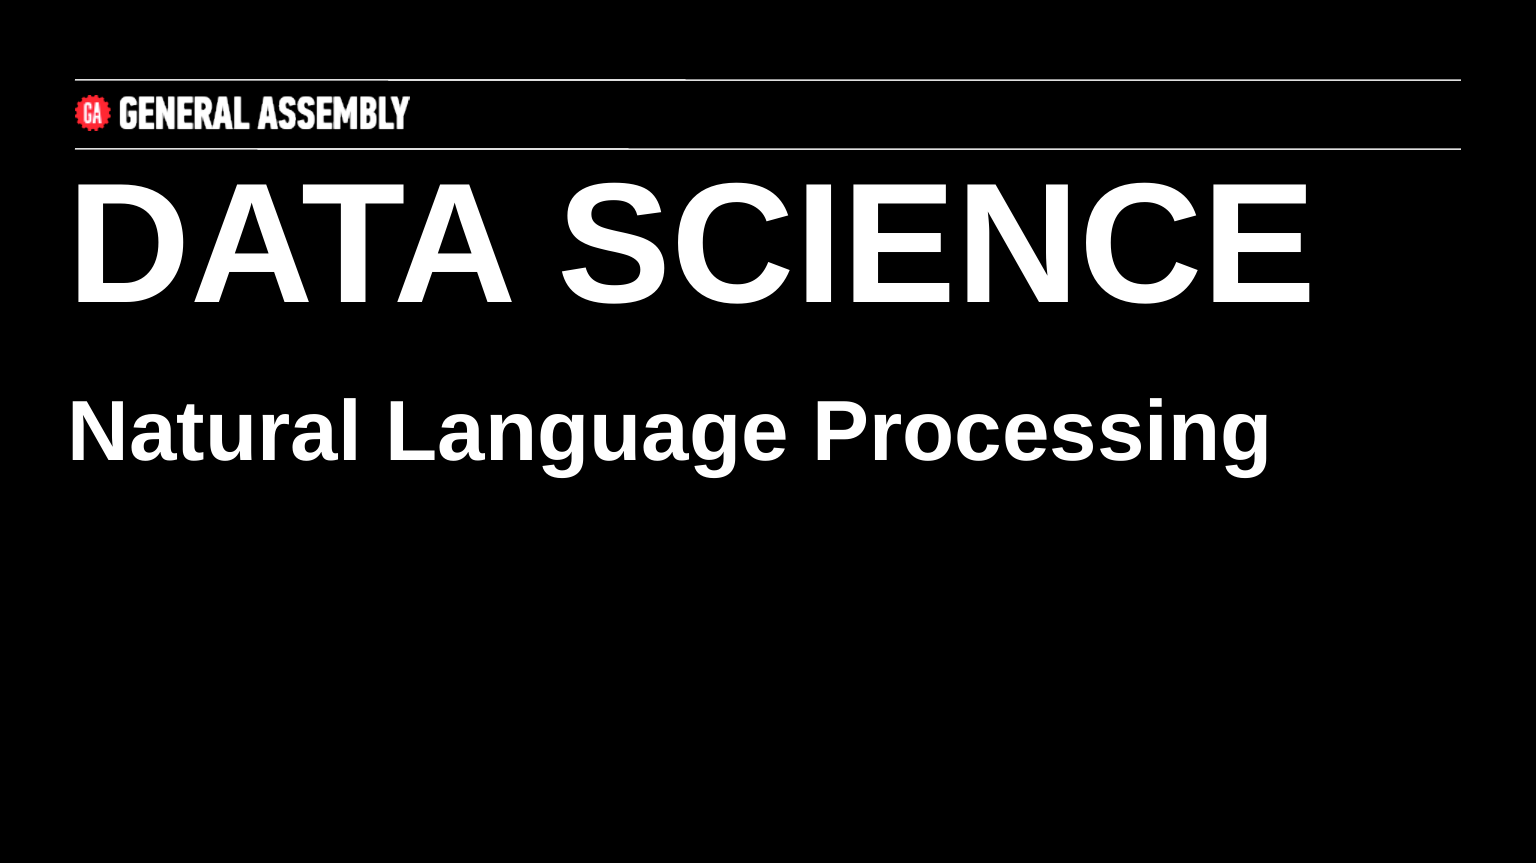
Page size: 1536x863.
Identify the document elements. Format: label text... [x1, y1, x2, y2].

picture [75, 95, 410, 131]
title DATA SCIENCE Natural Language Processing [67, 187, 1458, 675]
